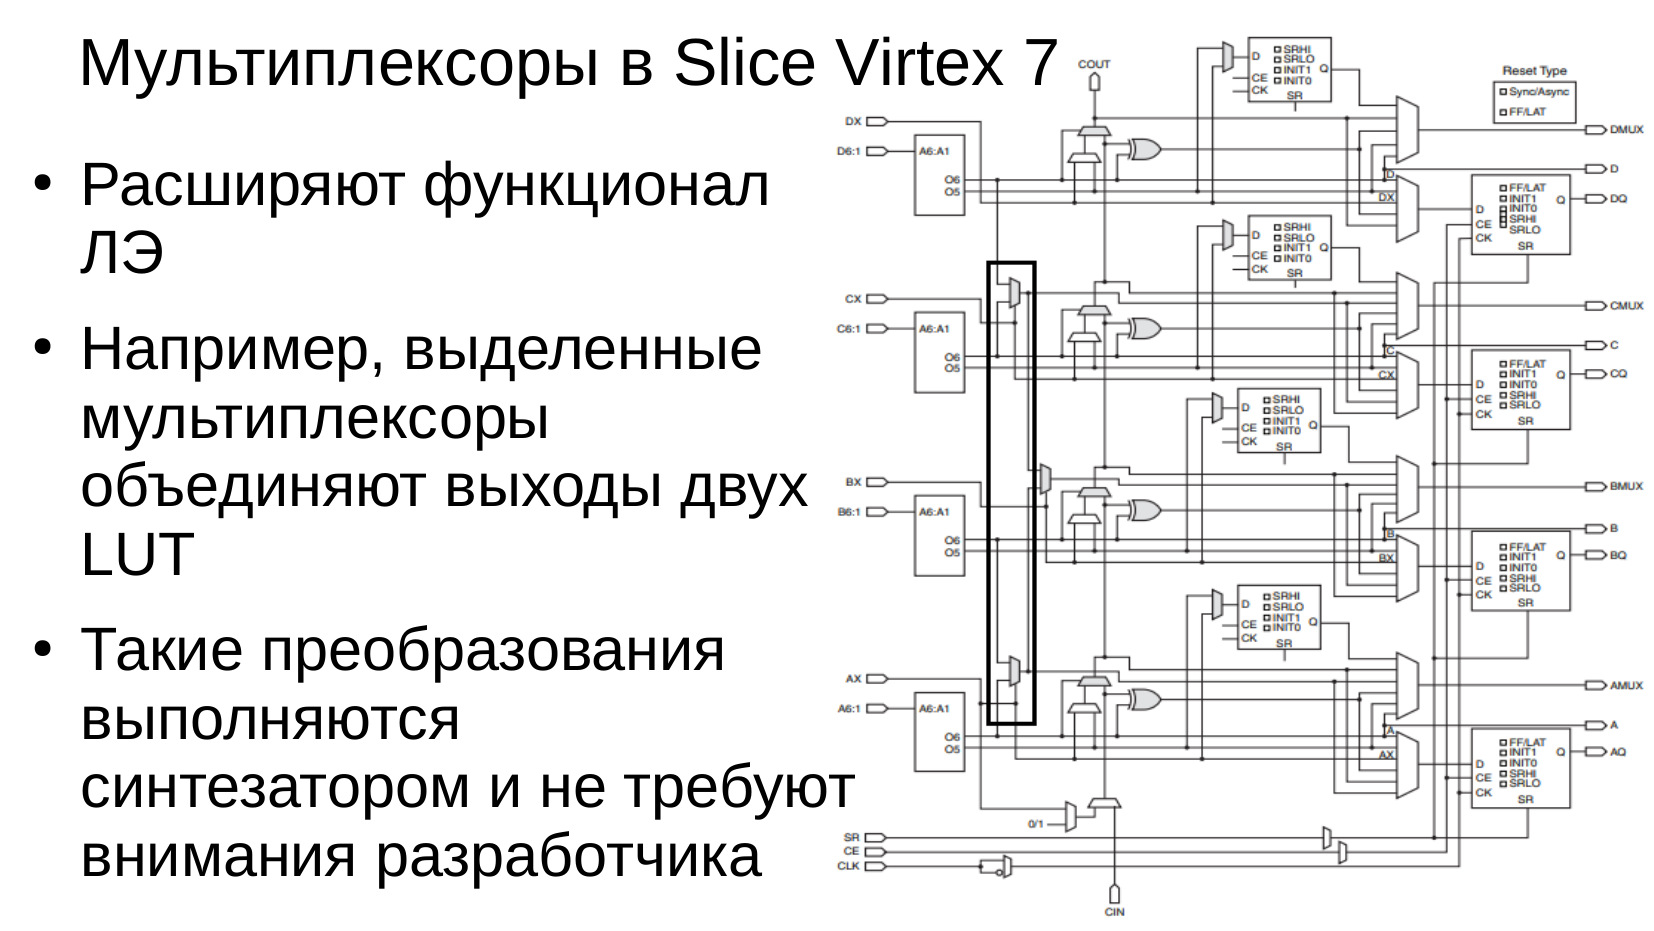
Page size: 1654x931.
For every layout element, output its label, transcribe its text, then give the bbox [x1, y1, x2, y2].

list Расширяют функционал ЛЭ Например, выделенные мультиплексоры объединяют выходы двух LUT Такие преобразования выполняются синтезатором и не требуют внимания разработчика [15, 150, 869, 901]
title Мультиплексоры в Slice Virtex 7 [0, 4, 1141, 121]
picture [810, 14, 1654, 920]
